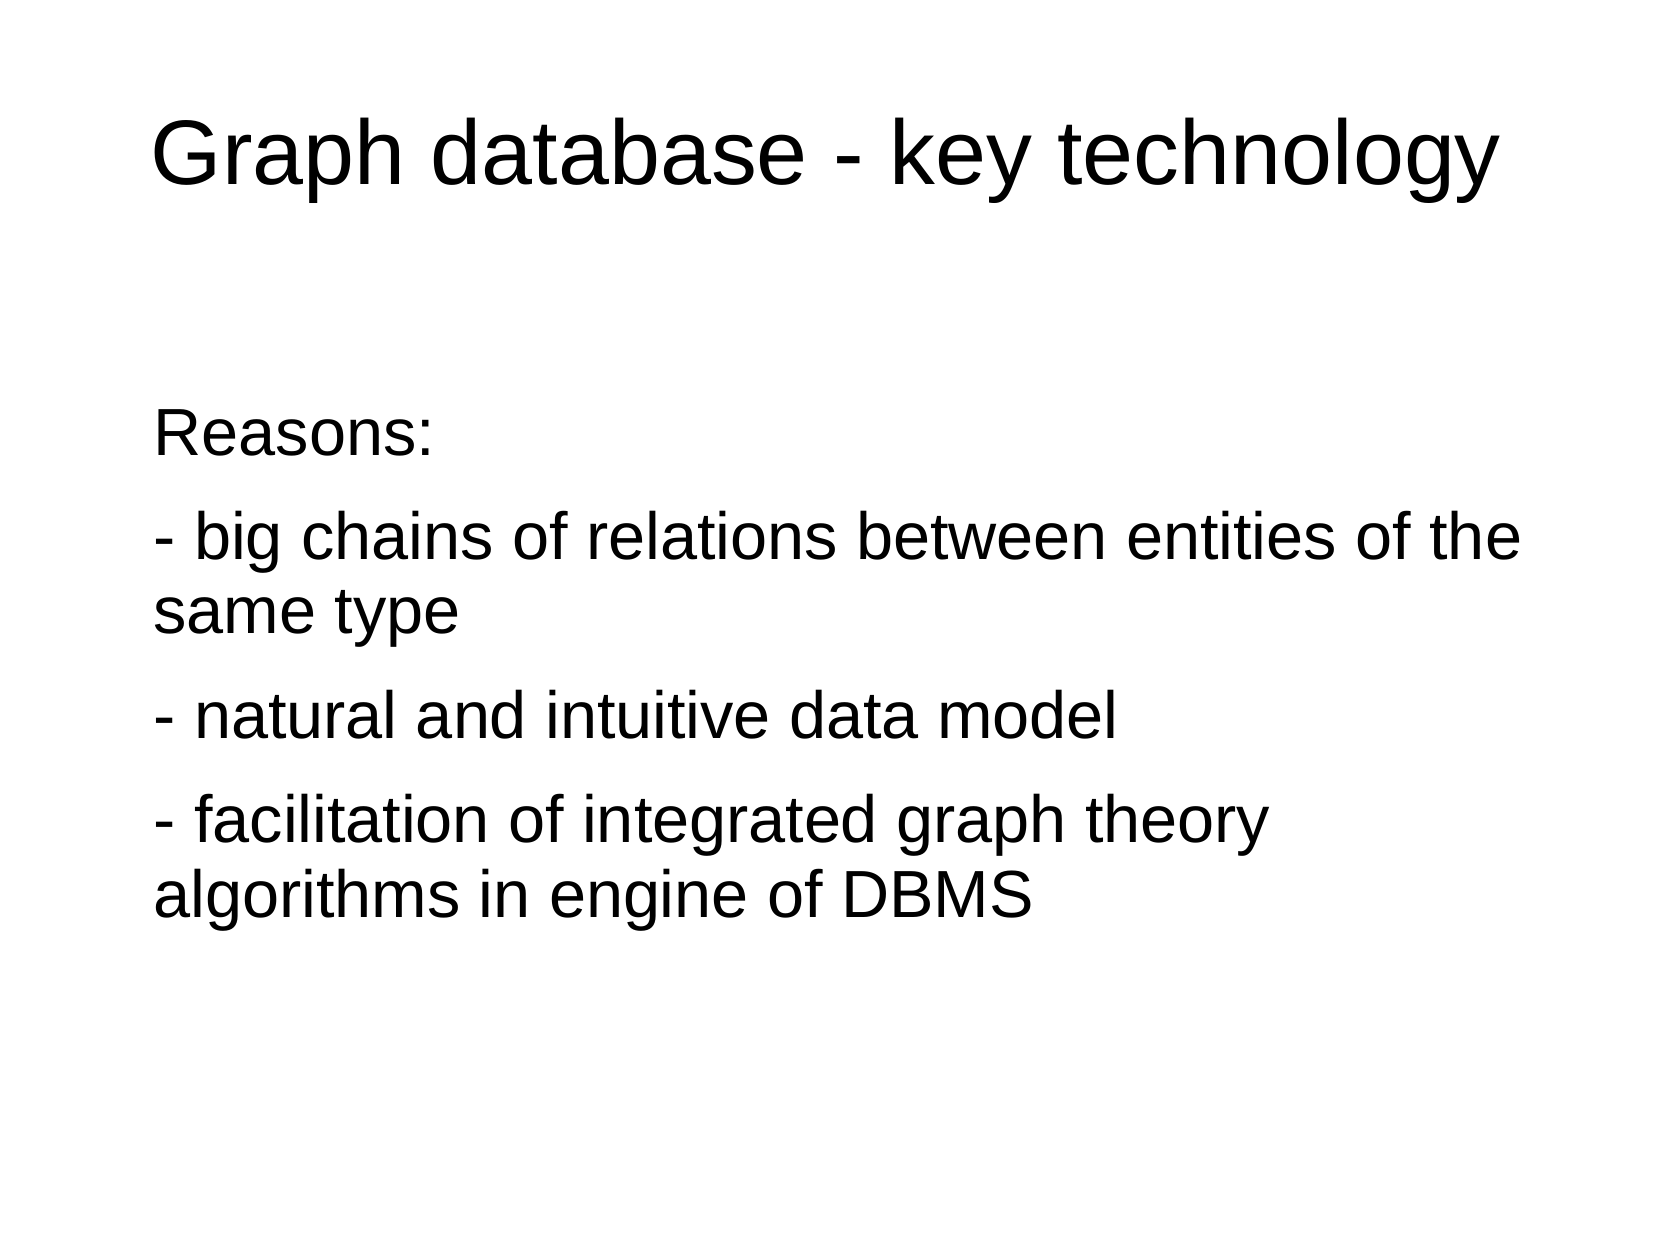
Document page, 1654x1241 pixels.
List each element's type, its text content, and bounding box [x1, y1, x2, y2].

list Reasons: - big chains of relations between entities of the same type - natural and intuitive data model - facilitation of integrated graph theory algorithms in engine of DBMS [82, 290, 1571, 1010]
title Graph database - key technology [82, 49, 1571, 257]
